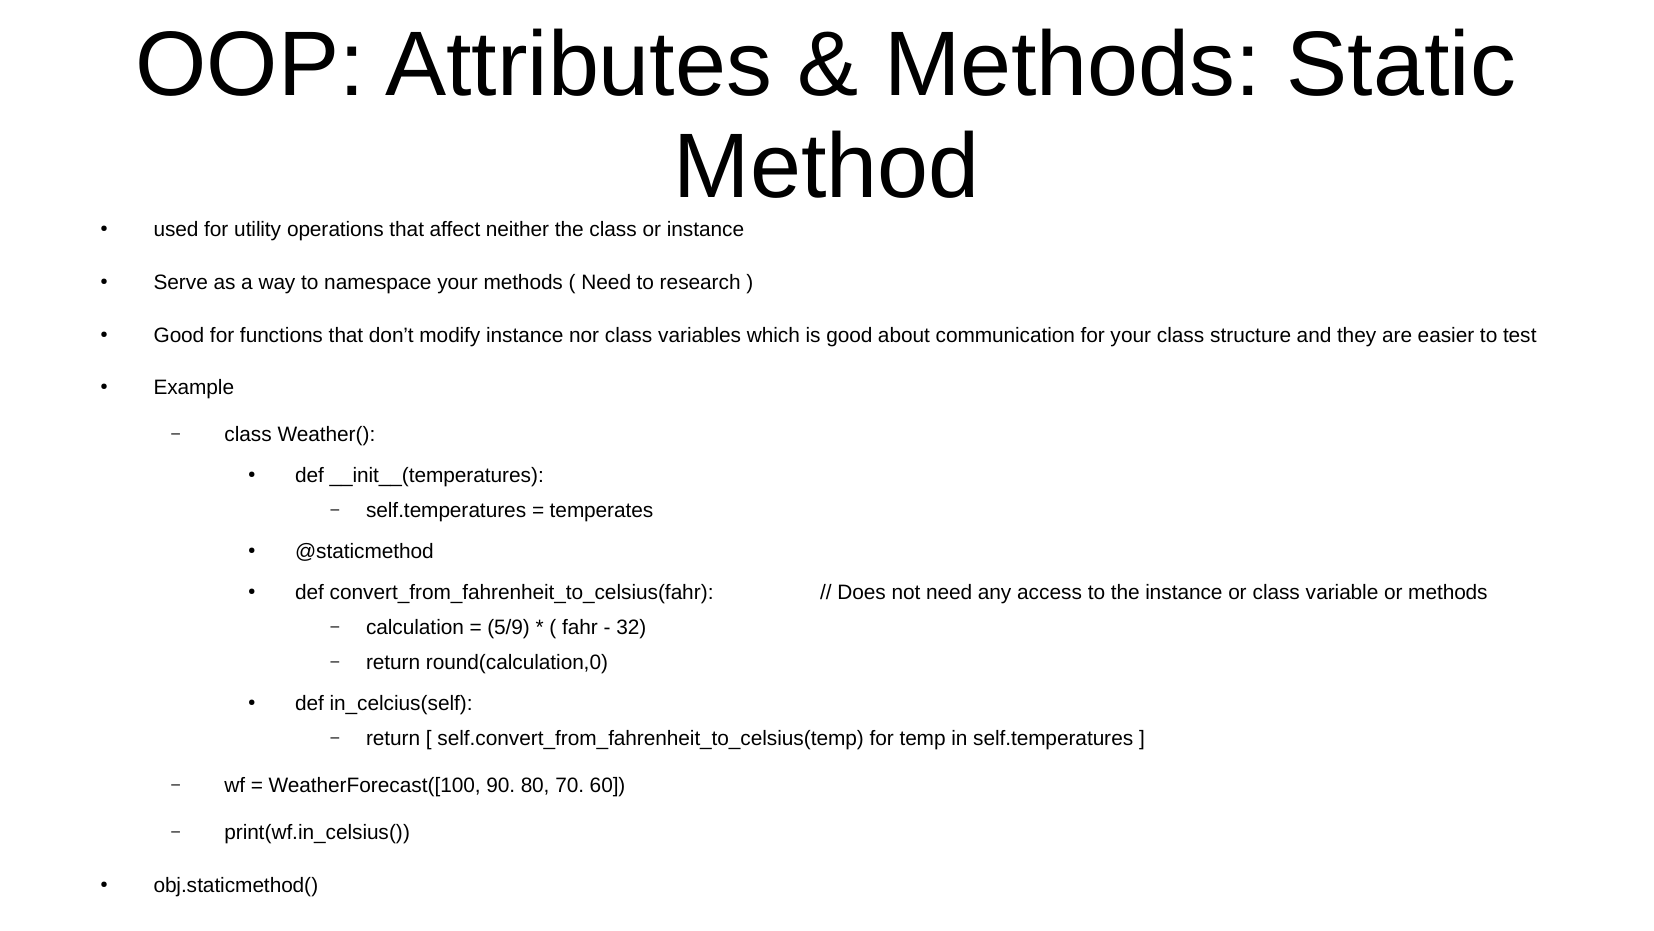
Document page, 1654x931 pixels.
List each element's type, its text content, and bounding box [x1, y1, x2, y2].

title OOP: Attributes & Methods: Static Method [82, 12, 1571, 217]
list used for utility operations that affect neither the class or instance Serve as a way to namespace your methods ( Need to research ) Good for functions that don’t modify instance nor class variables which is good about communication for your class structure and they are easier to test Example class Weather(): def __init__(temperatures): self.temperatures = temperates @staticmethod def convert_from_fahrenheit_to_celsius(fahr): // Does not need any access to the instance or class variable or methods calculation = (5/9) * ( fahr - 32) return round(calculation,0) def in_celcius(self): return [ self.convert_from_fahrenheit_to_celsius(temp) for temp in self.temperatures ] wf = WeatherForecast([100, 90. 80, 70. 60]) print(wf.in_celsius()) obj.staticmethod() [82, 217, 1651, 931]
